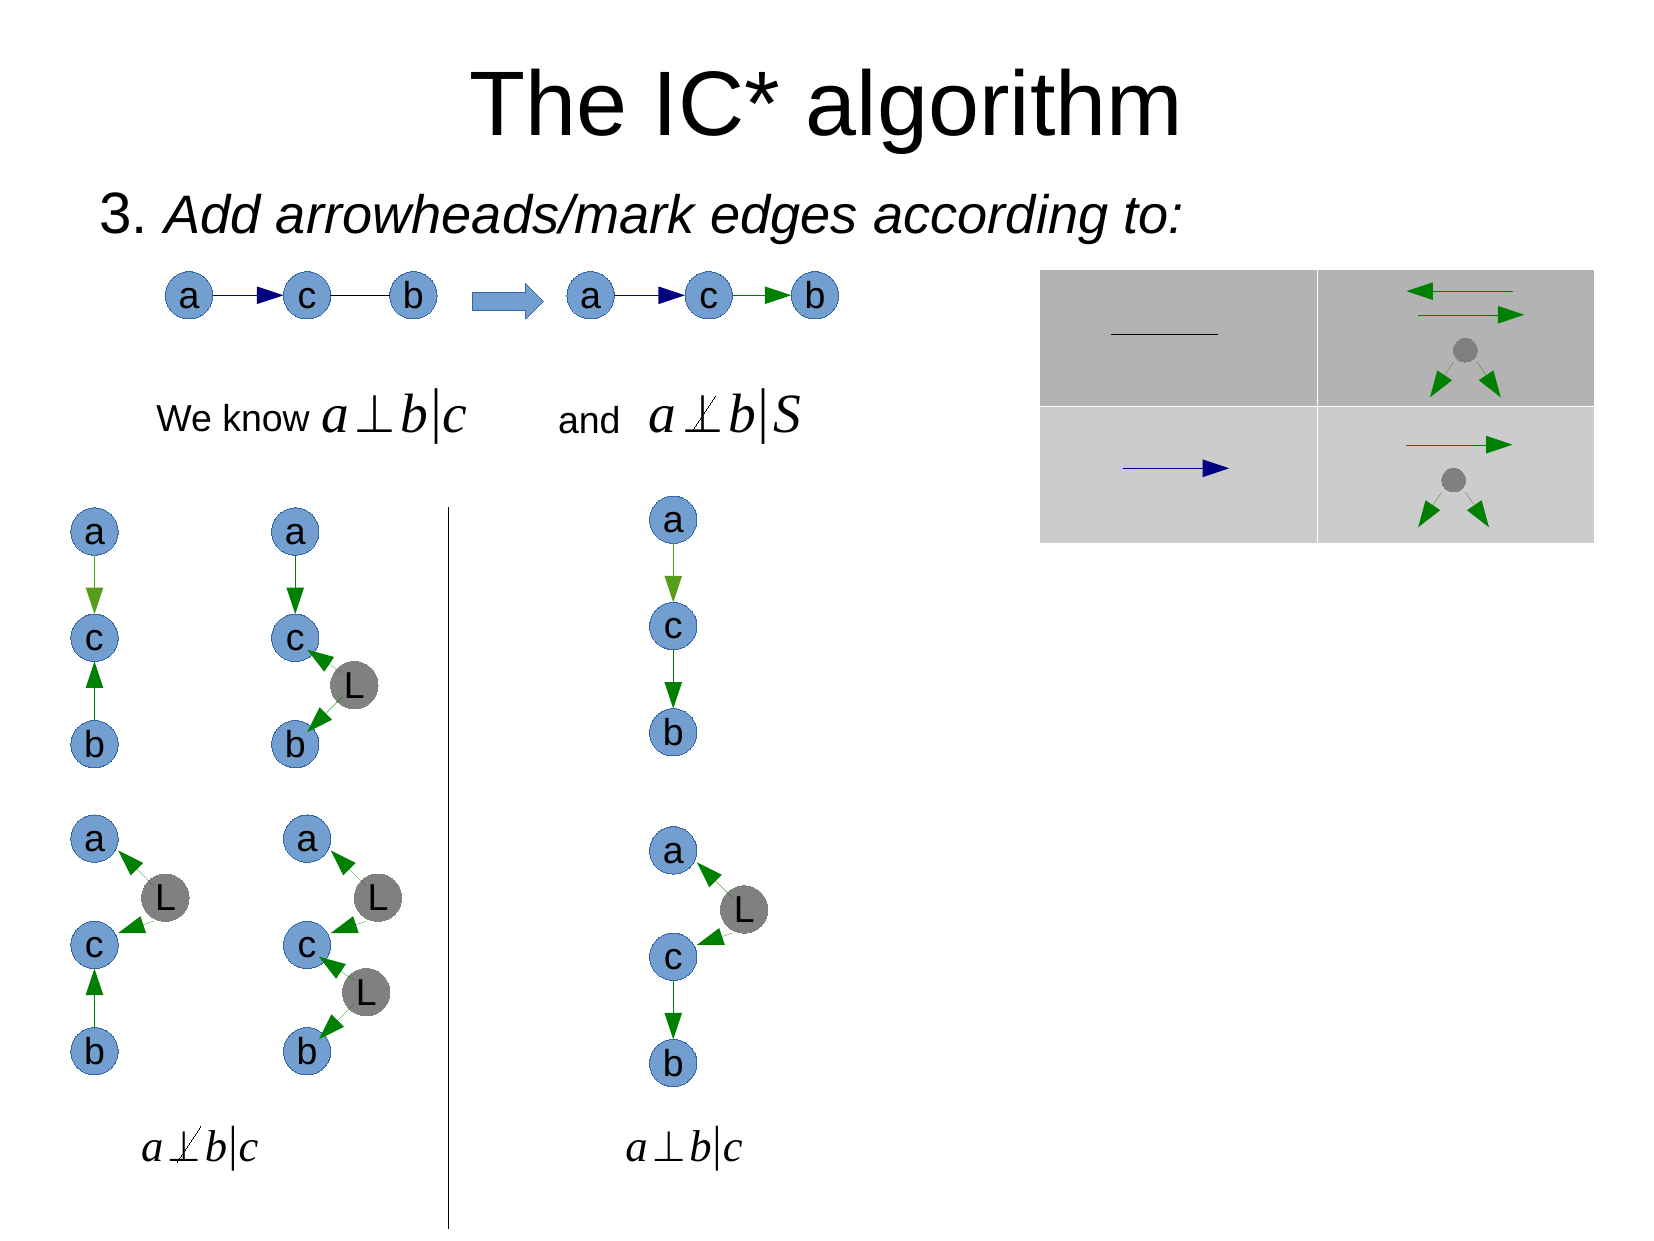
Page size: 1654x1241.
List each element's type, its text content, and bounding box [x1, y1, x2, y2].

chart [129, 1122, 272, 1174]
text_box L [342, 968, 390, 1016]
text_box L [330, 661, 379, 709]
text_box a [649, 496, 697, 544]
text_box L [354, 874, 402, 922]
text_box [472, 283, 544, 319]
text_box a [70, 507, 119, 556]
table_header [1571, 270, 1594, 406]
text_box b [649, 1039, 697, 1087]
text_box b [649, 708, 697, 756]
list [82, 553, 94, 617]
text_box a [165, 271, 213, 319]
title The IC* algorithm [82, 0, 1571, 208]
text_box c [685, 271, 733, 319]
text_box c [649, 602, 697, 650]
text_box b [70, 1027, 119, 1075]
text_box 3. Add arrowheads/mark edges according to: [84, 172, 1571, 338]
text_box We know [141, 389, 325, 447]
chart [634, 384, 815, 449]
text_box a [70, 814, 119, 863]
text_box L [720, 885, 768, 934]
text_box c [70, 921, 119, 969]
text_box [1441, 468, 1466, 492]
text_box c [271, 614, 319, 662]
text_box a [271, 507, 319, 556]
text_box c [283, 271, 331, 319]
text_box a [649, 826, 697, 875]
text_box a [283, 814, 331, 863]
text_box b [271, 720, 319, 768]
text_box and [543, 392, 674, 449]
text_box b [70, 720, 119, 768]
text_box b [283, 1027, 331, 1075]
list [82, 213, 1571, 934]
text_box b [389, 271, 438, 319]
text_box a [566, 271, 615, 319]
text_box [1453, 338, 1478, 363]
text_box L [141, 874, 190, 922]
chart [307, 384, 484, 449]
text_box c [649, 933, 697, 981]
text_box c [283, 921, 331, 969]
text_box b [791, 271, 839, 319]
table_cell [1571, 407, 1594, 543]
list [82, 659, 94, 723]
chart [614, 1122, 756, 1174]
text_box c [70, 614, 119, 662]
